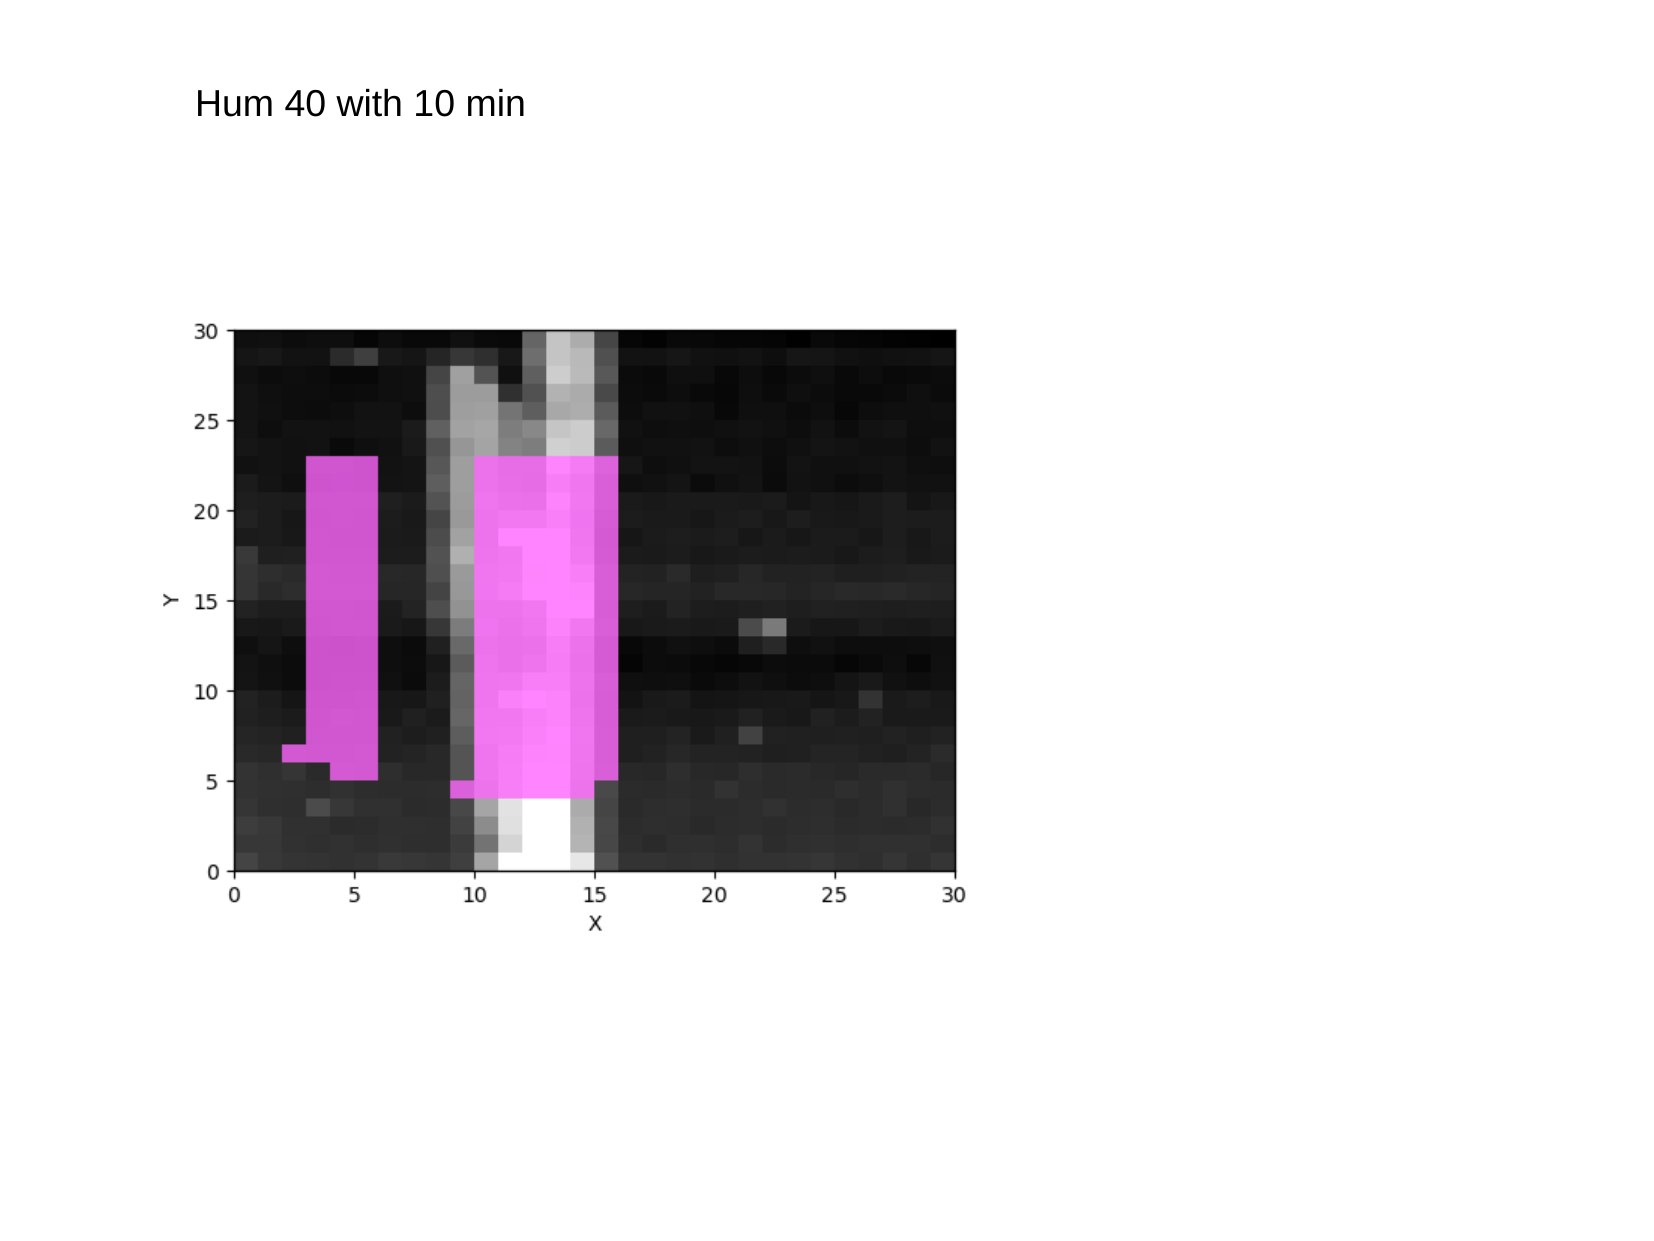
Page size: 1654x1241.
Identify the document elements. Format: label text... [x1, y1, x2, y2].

picture [90, 258, 1051, 979]
text_box Hum 40 with 10 min [180, 75, 541, 132]
